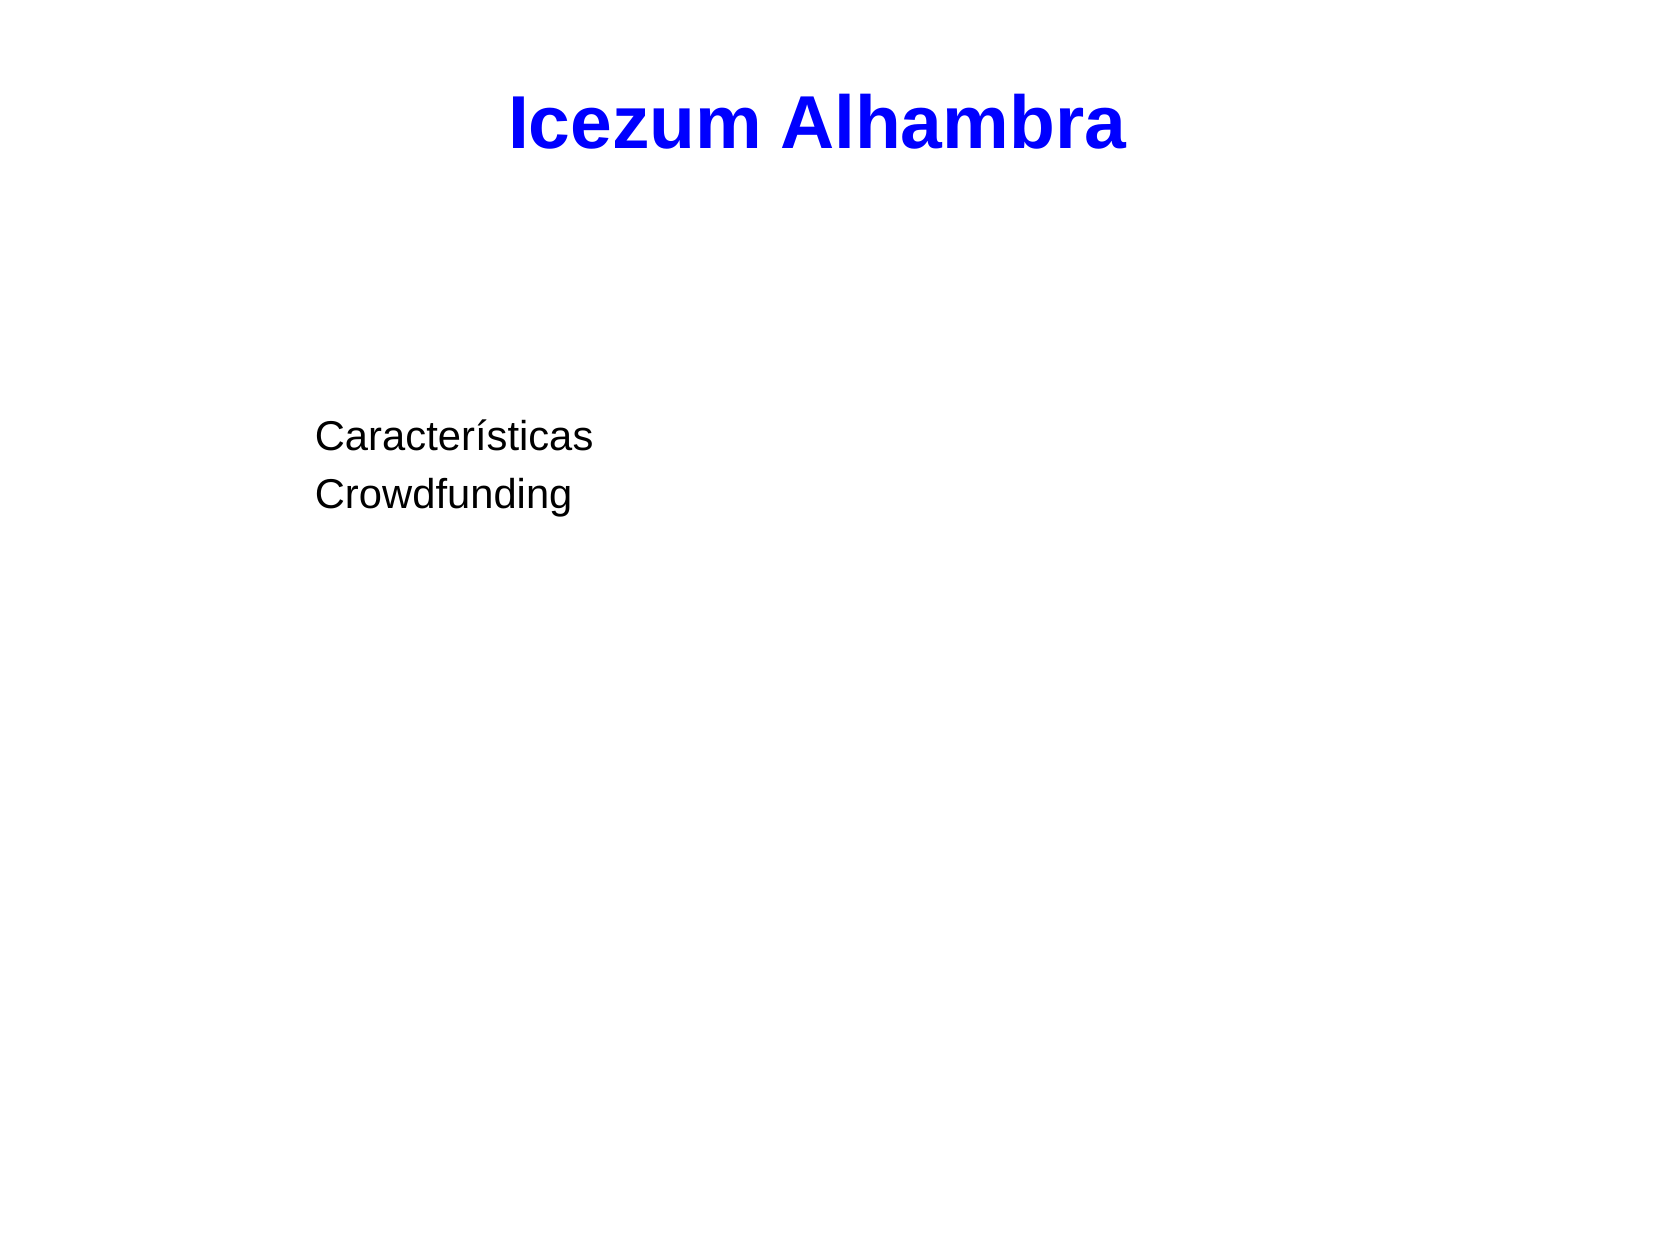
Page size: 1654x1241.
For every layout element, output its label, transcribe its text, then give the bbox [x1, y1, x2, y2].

text_box Características Crowdfunding [300, 405, 1426, 688]
text_box Icezum Alhambra [90, 73, 1546, 211]
